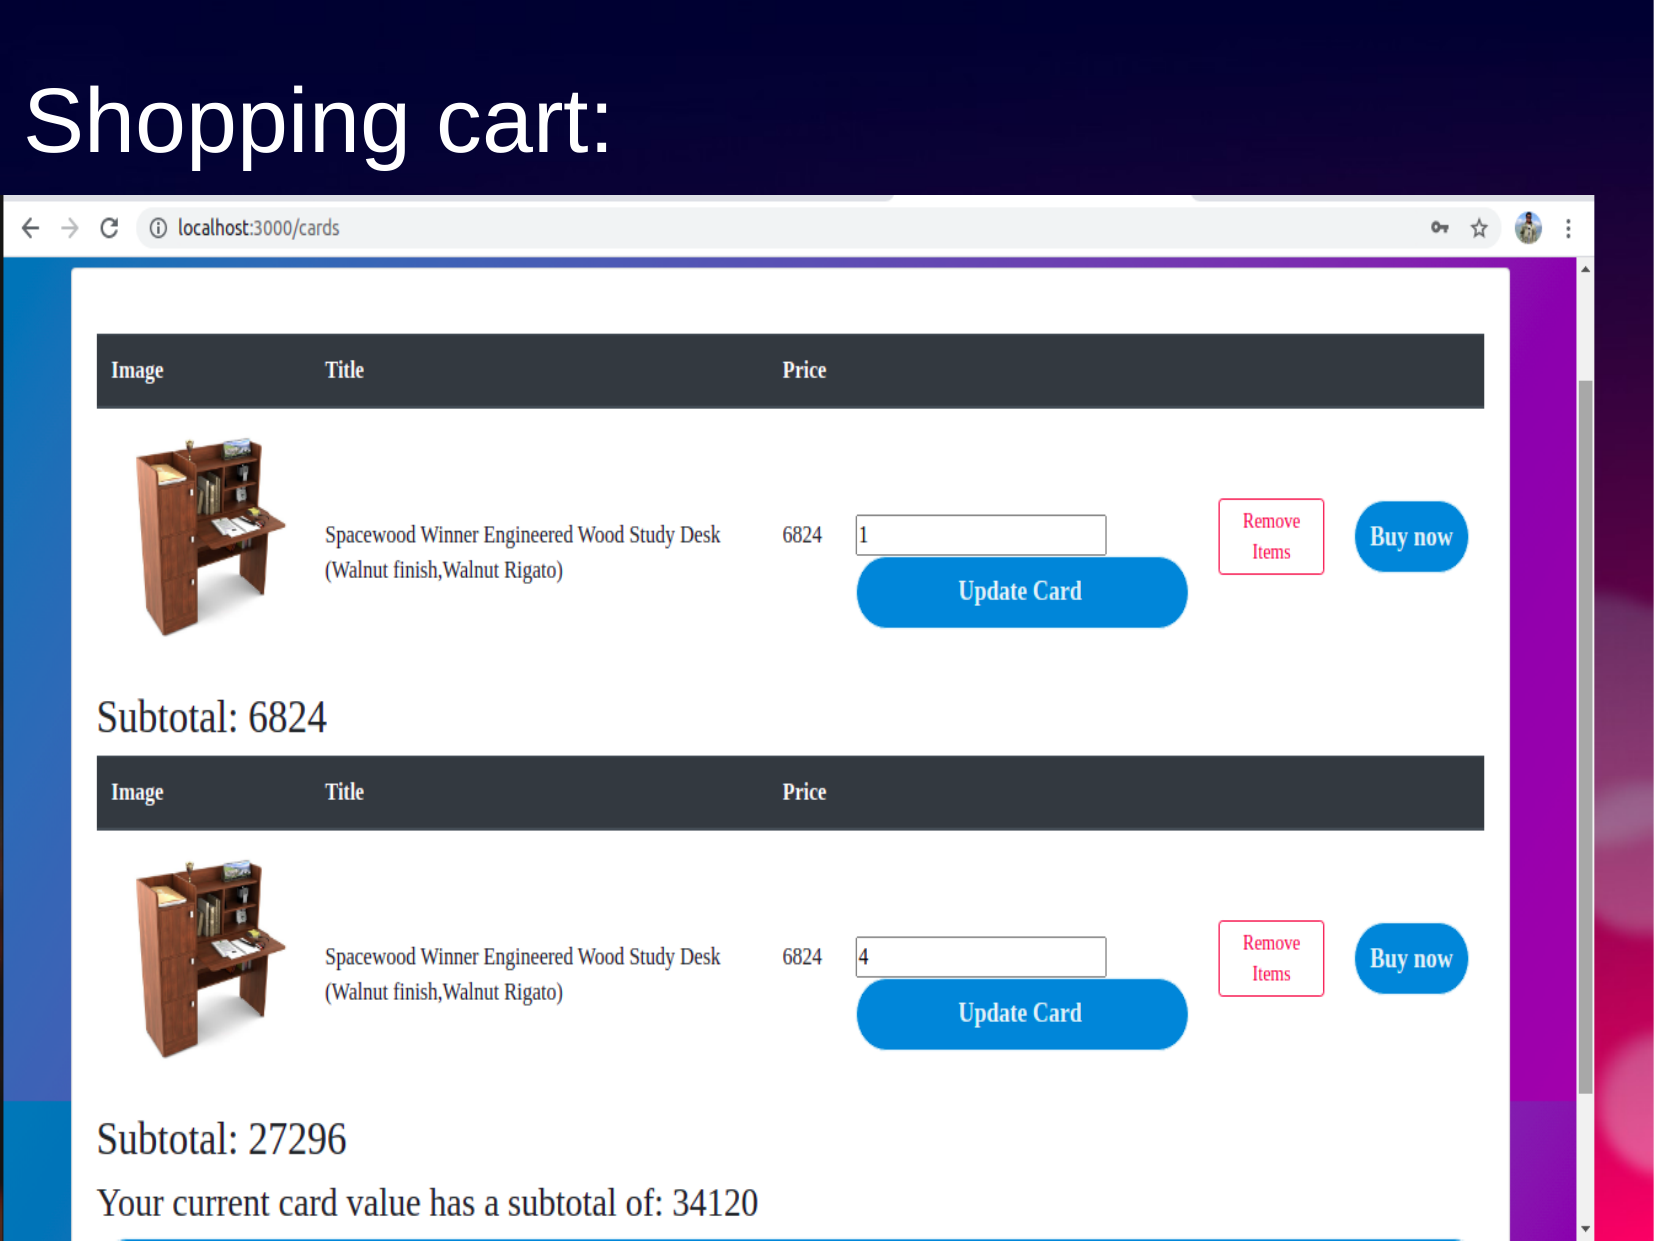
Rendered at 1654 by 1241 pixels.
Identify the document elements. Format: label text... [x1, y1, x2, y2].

title Shopping cart: [23, 17, 1512, 225]
picture [0, 0, 1654, 1241]
